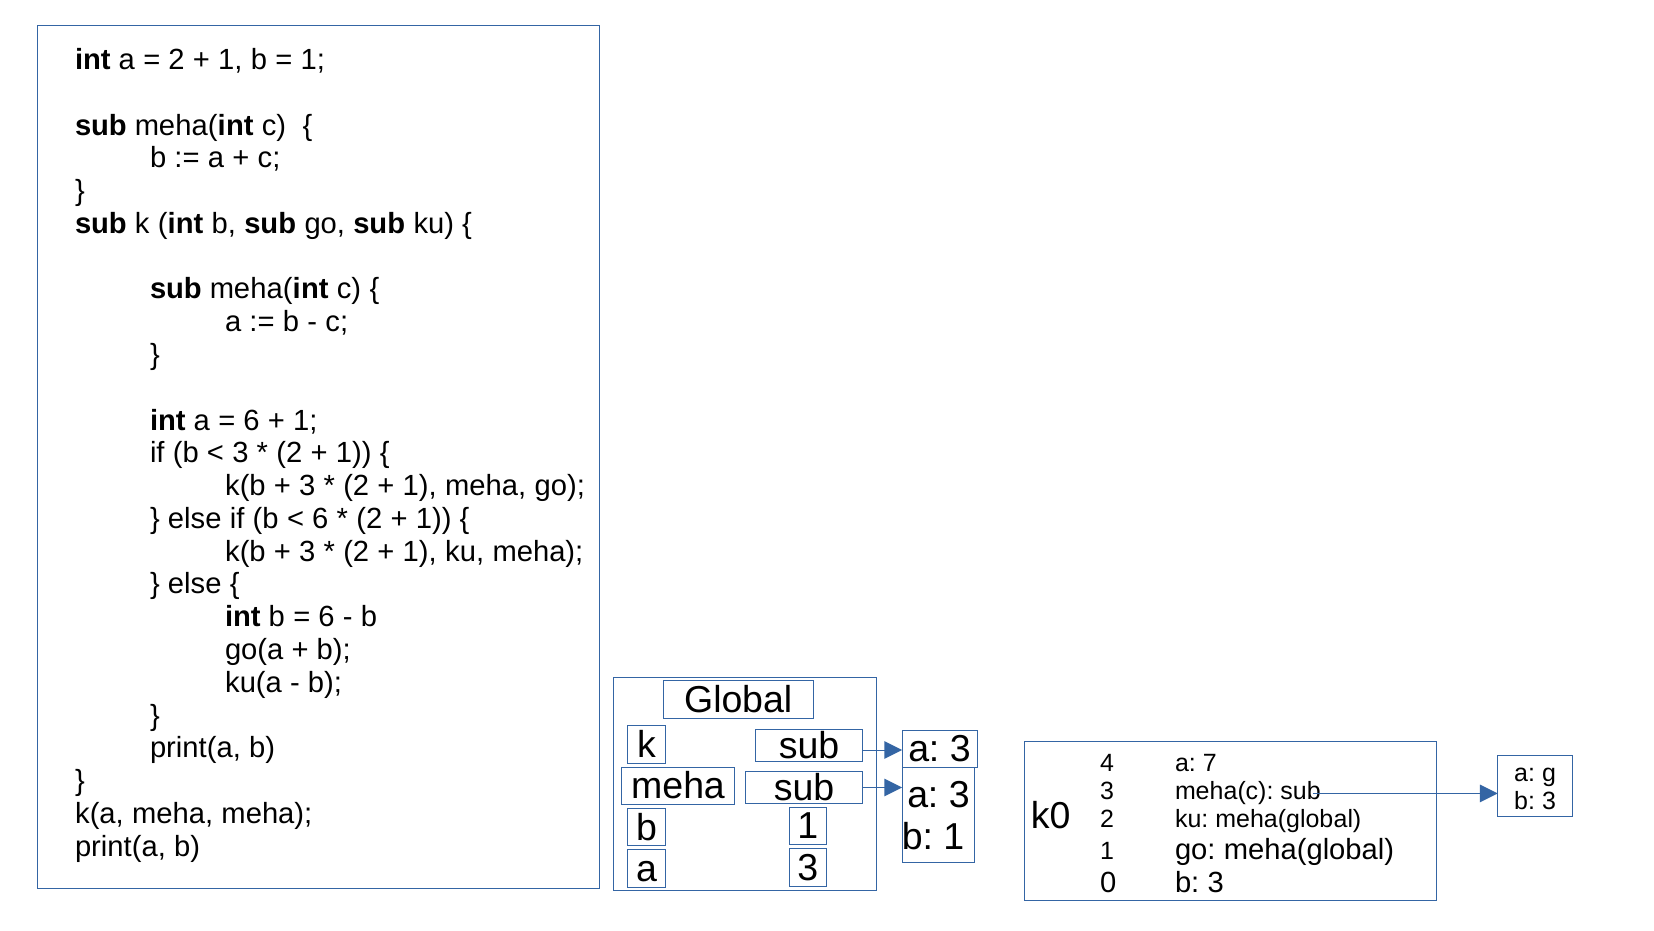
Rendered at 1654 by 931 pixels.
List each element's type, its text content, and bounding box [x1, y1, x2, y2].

text_box k [627, 725, 666, 764]
text_box meha [621, 767, 735, 805]
text_box a: g b: 3 [1497, 755, 1573, 817]
text_box a: 3 b: 1 [902, 767, 975, 863]
text_box Global [663, 680, 814, 719]
text_box a [627, 849, 666, 888]
text_box sub [755, 729, 863, 762]
subtitle int a = 2 + 1, b = 1; sub meha(int c) { b := a + c; } sub k (int b, sub go, sub ku) { sub meha(int c) { a := b - c; } int a = 6 + 1; if (b < 3 * (2 + 1)) { k(b + 3 * (2 + 1), meha, go); } else if (b < 6 * (2 + 1)) { k(b + 3 * (2 + 1), ku, meha); } else { int b = 6 - b go(a + b); ku(a - b); } print(a, b) } k(a, meha, meha); print(a, b) [75, 43, 638, 863]
text_box k0 [1016, 787, 1086, 845]
text_box a: 3 [902, 730, 978, 768]
text_box 4 a: 7 3 meha(c): sub 2 ku: meha(global) 1 go: meha(global) 0 b: 3 [1085, 741, 1437, 916]
text_box 1 [789, 807, 827, 845]
text_box b [627, 808, 666, 846]
text_box 3 [789, 848, 827, 887]
text_box sub [745, 771, 863, 804]
